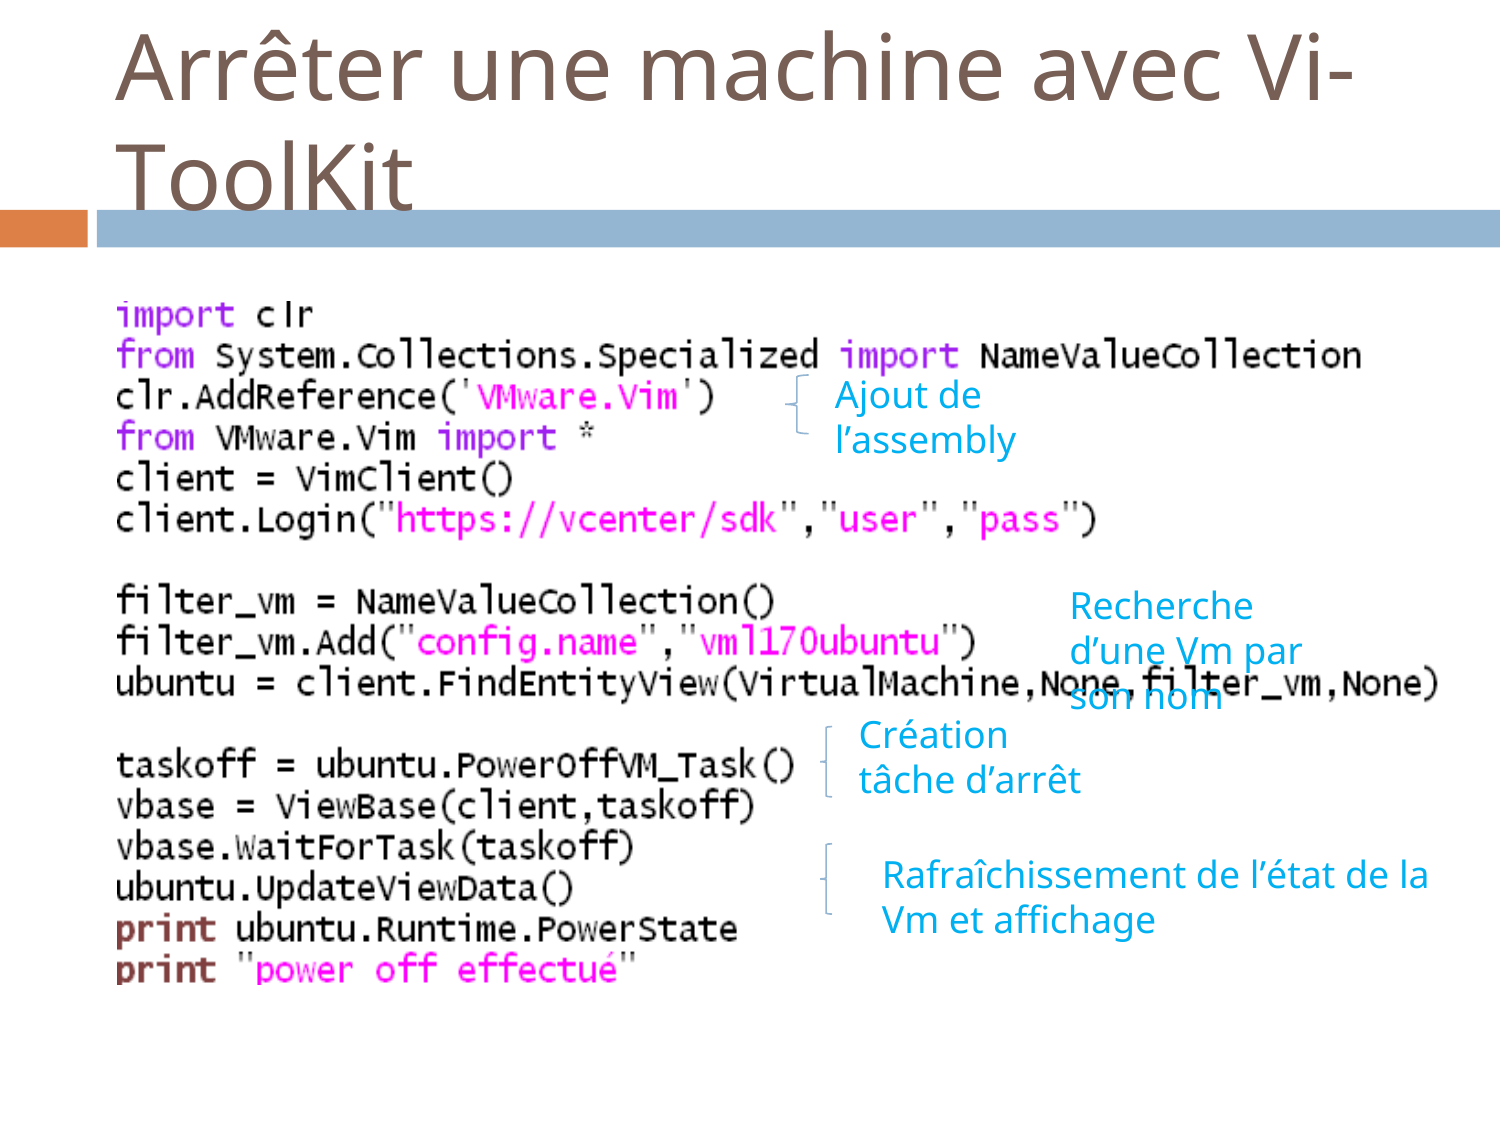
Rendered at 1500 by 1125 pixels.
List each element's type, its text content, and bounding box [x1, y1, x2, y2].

text_box Rafraîchissement de l’état de la Vm et affichage [867, 843, 1500, 950]
text_box Recherche d’une Vm par son nom [1054, 574, 1372, 725]
text_box Ajout de l’assembly [820, 363, 1172, 469]
picture [117, 301, 1454, 985]
title Arrêter une machine avec Vi-ToolKit [100, 1, 1438, 237]
text_box Création tâche d’arrêt [843, 703, 1114, 809]
